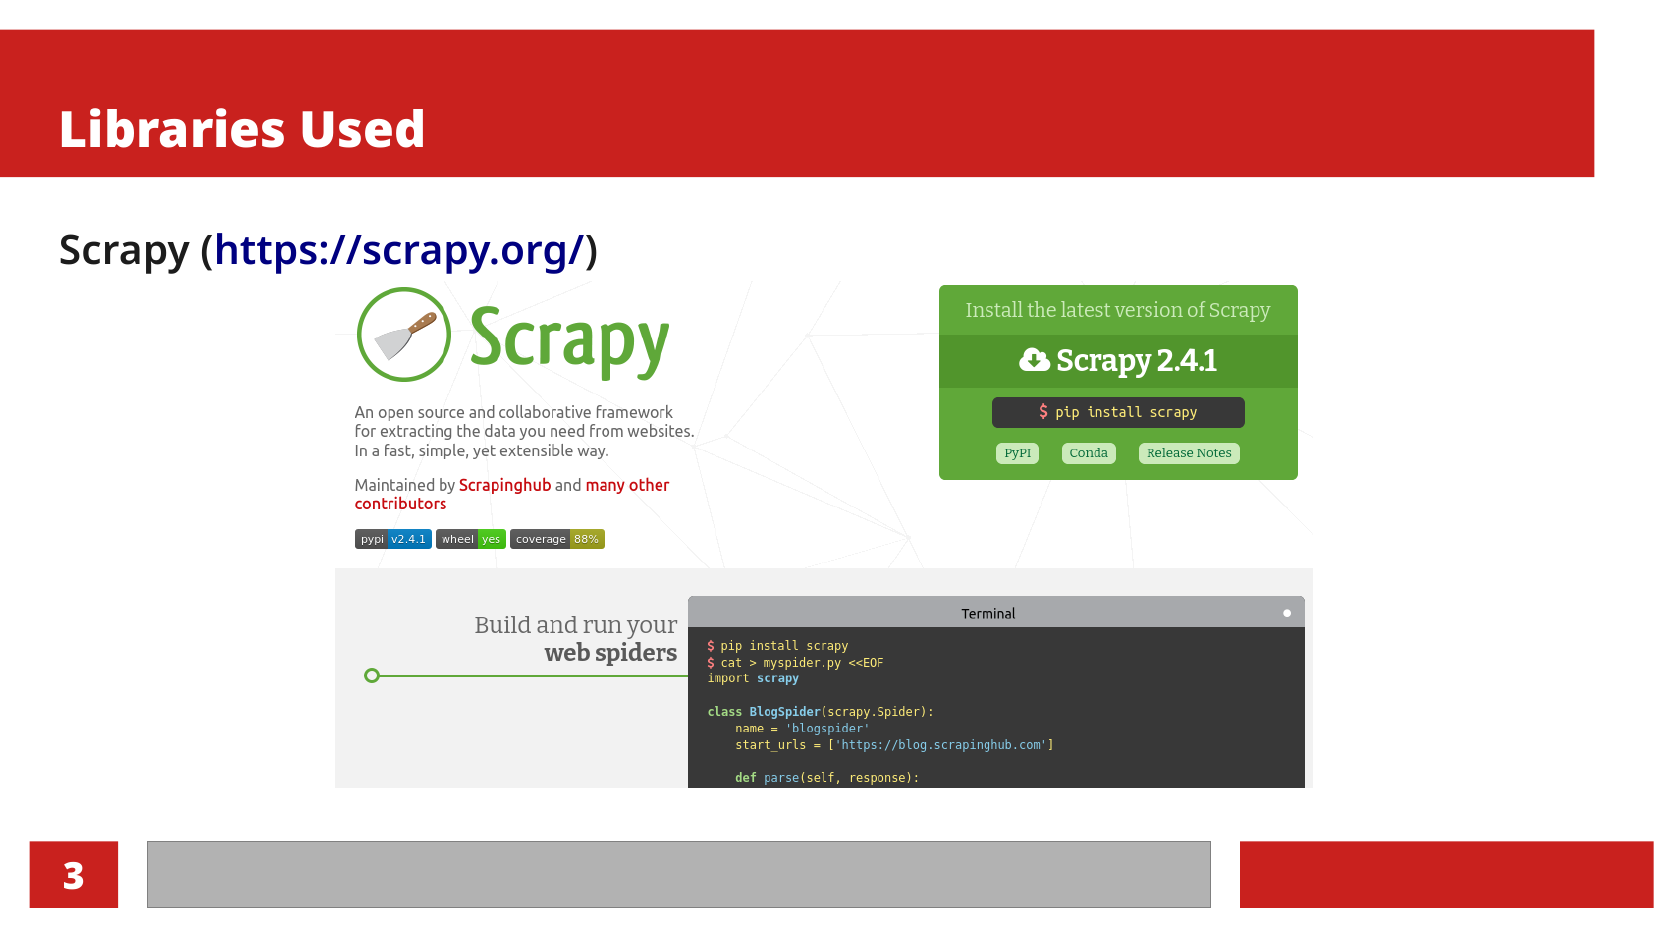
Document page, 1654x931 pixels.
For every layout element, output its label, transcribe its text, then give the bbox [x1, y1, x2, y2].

list Scrapy (https://scrapy.org/) [59, 221, 1565, 798]
title Libraries Used [59, 44, 1595, 163]
picture [335, 281, 1313, 788]
